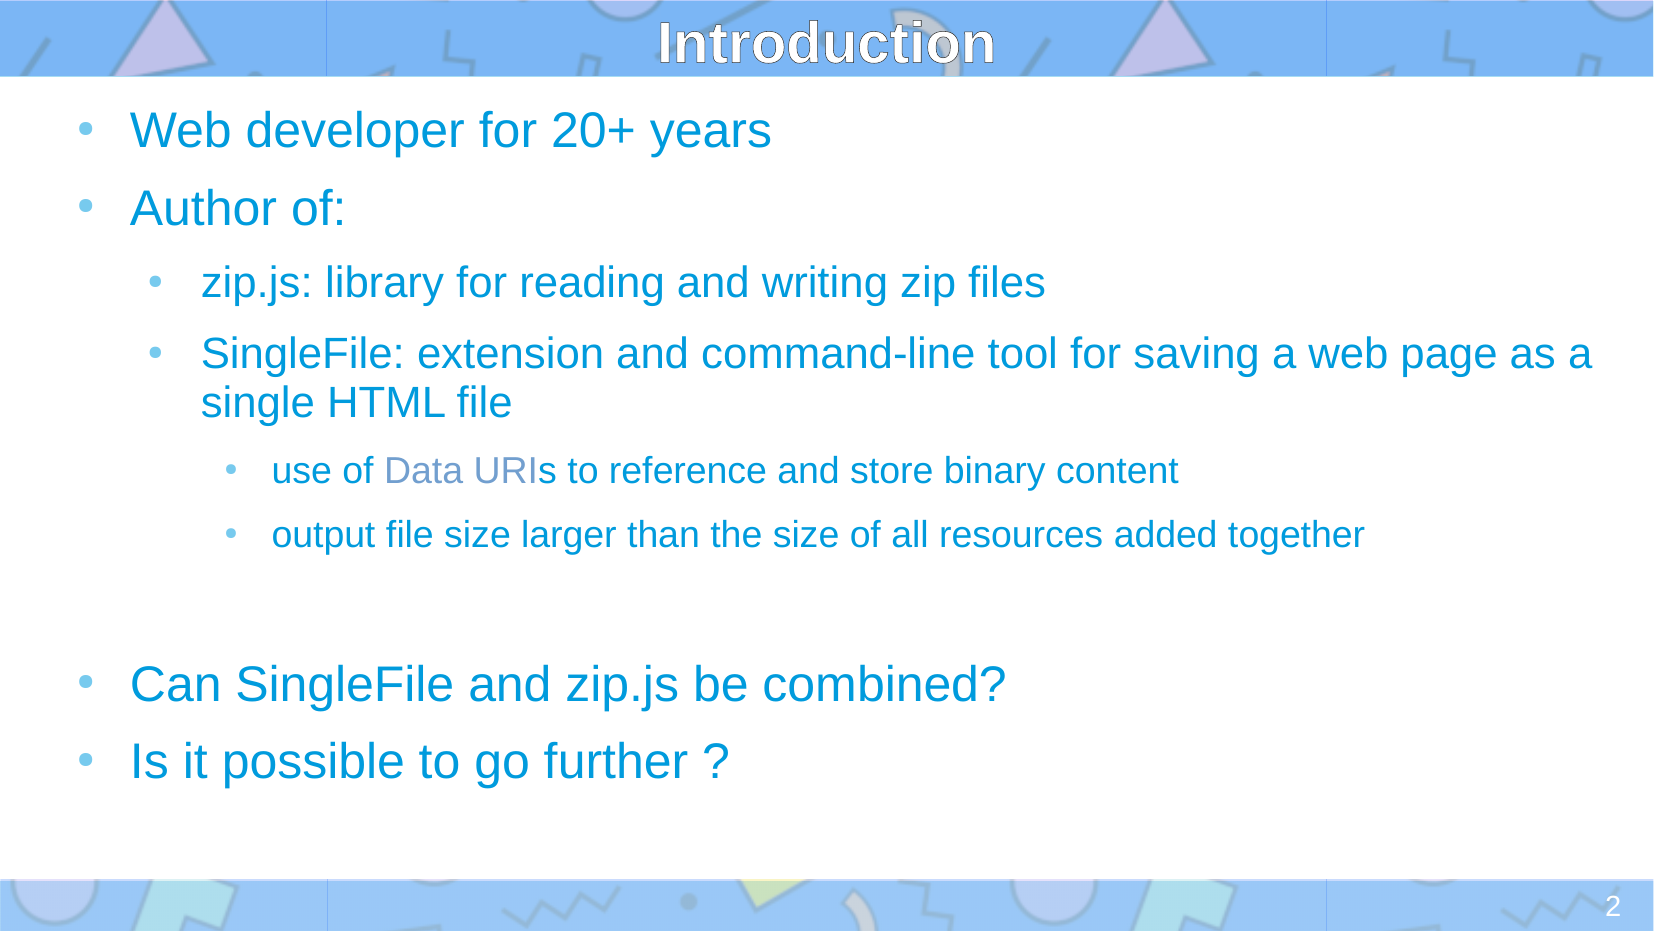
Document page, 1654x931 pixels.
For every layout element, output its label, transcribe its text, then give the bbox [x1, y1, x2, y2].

list Web developer for 20+ years Author of: zip.js: library for reading and writing zip files SingleFile: extension and command-line tool for saving a web page as a single HTML file use of Data URIs to reference and store binary content output file size larger than the size of all resources added together Can SingleFile and zip.js be combined? Is it possible to go further ? [59, 101, 1595, 863]
picture [0, 879, 1654, 931]
picture [0, 0, 1654, 76]
title Introduction [59, 3, 1595, 82]
